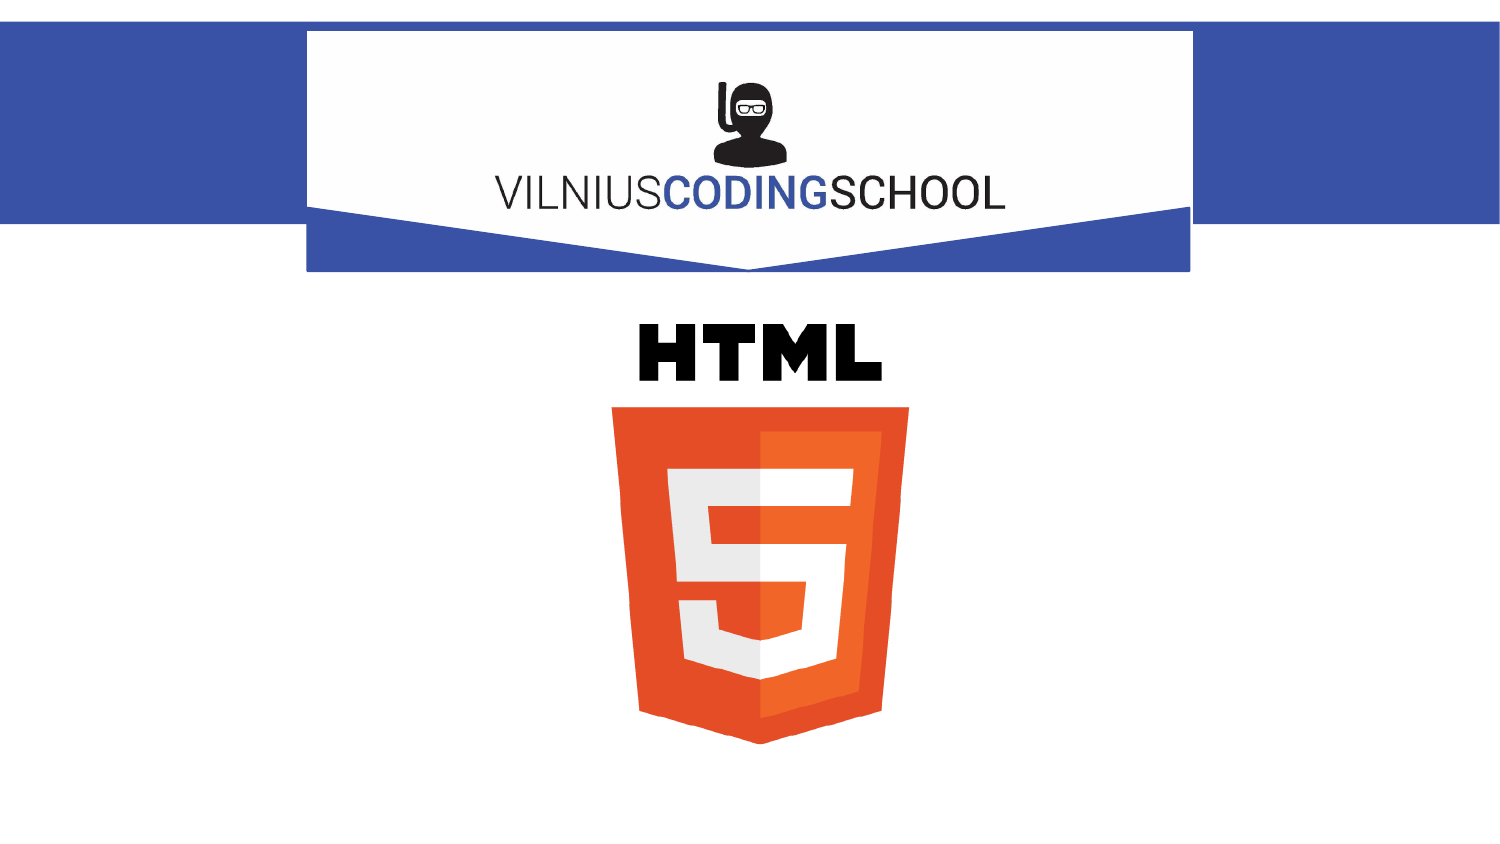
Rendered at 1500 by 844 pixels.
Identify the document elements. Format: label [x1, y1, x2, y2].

picture [611, 322, 910, 745]
picture [307, 31, 1193, 272]
text_box [307, 207, 1190, 272]
